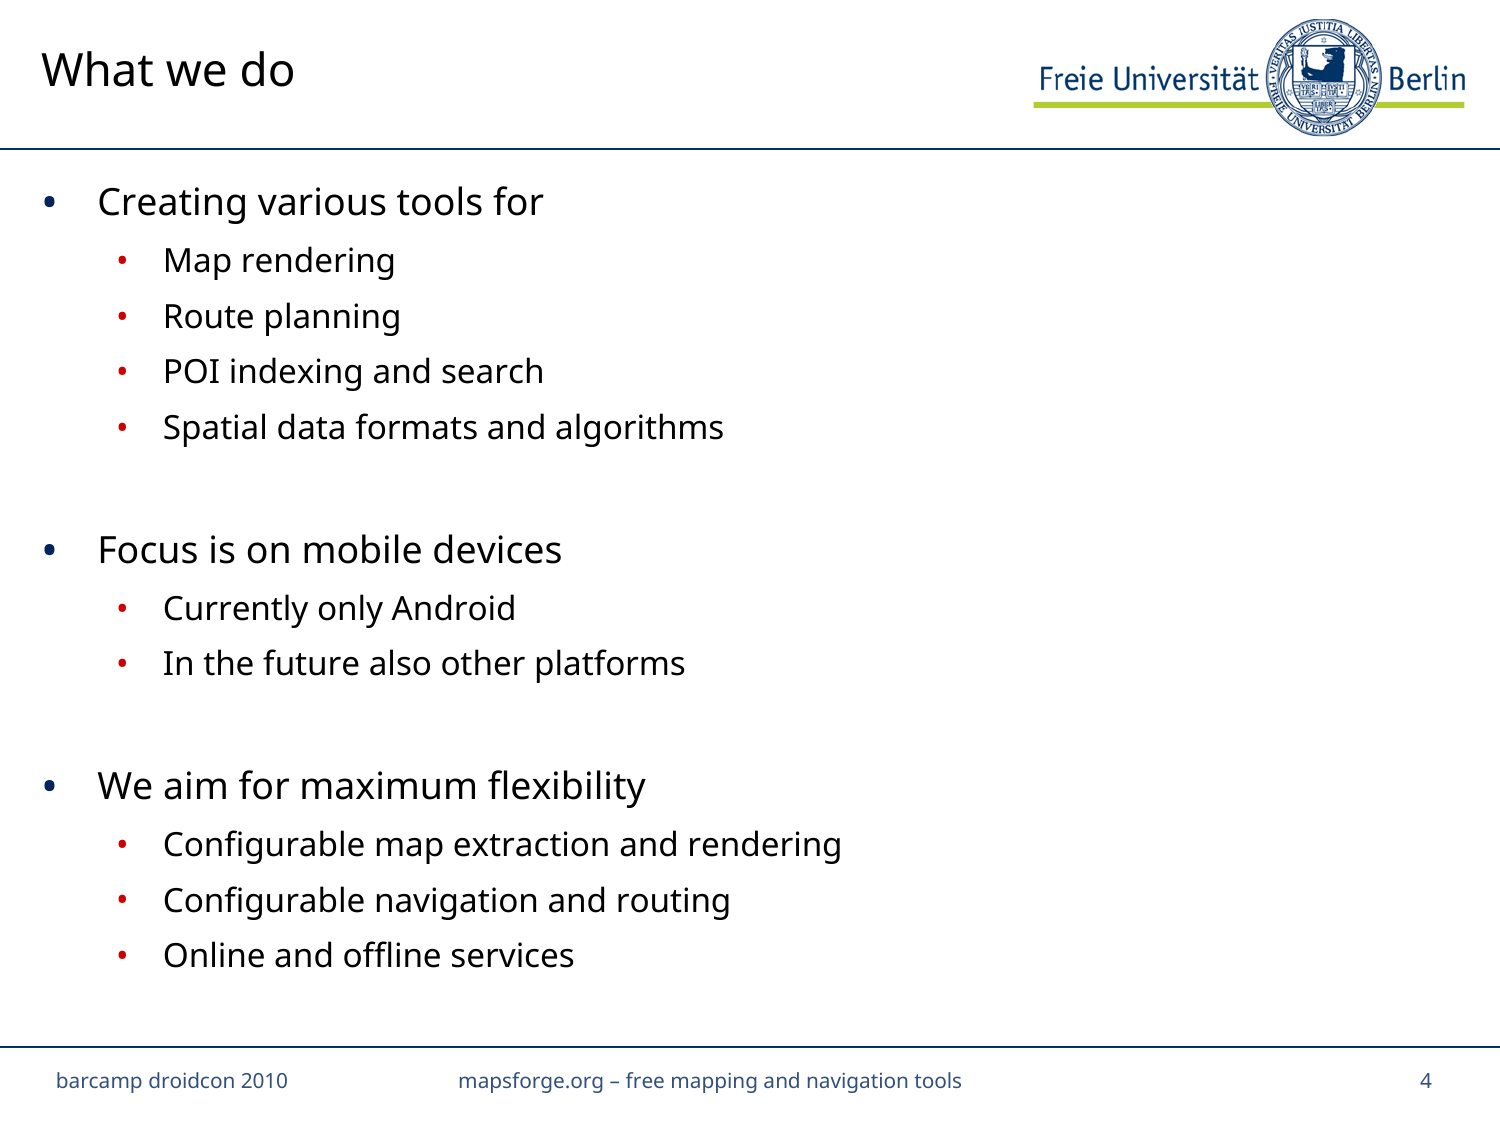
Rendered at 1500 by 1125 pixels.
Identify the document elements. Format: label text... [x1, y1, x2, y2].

title What we do [41, 0, 1016, 138]
picture [1033, 19, 1470, 137]
list Creating various tools for Map rendering Route planning POI indexing and search Spatial data formats and algorithms Focus is on mobile devices Currently only Android In the future also other platforms We aim for maximum flexibility Configurable map extraction and rendering Configurable navigation and routing Online and offline services [41, 175, 1447, 919]
